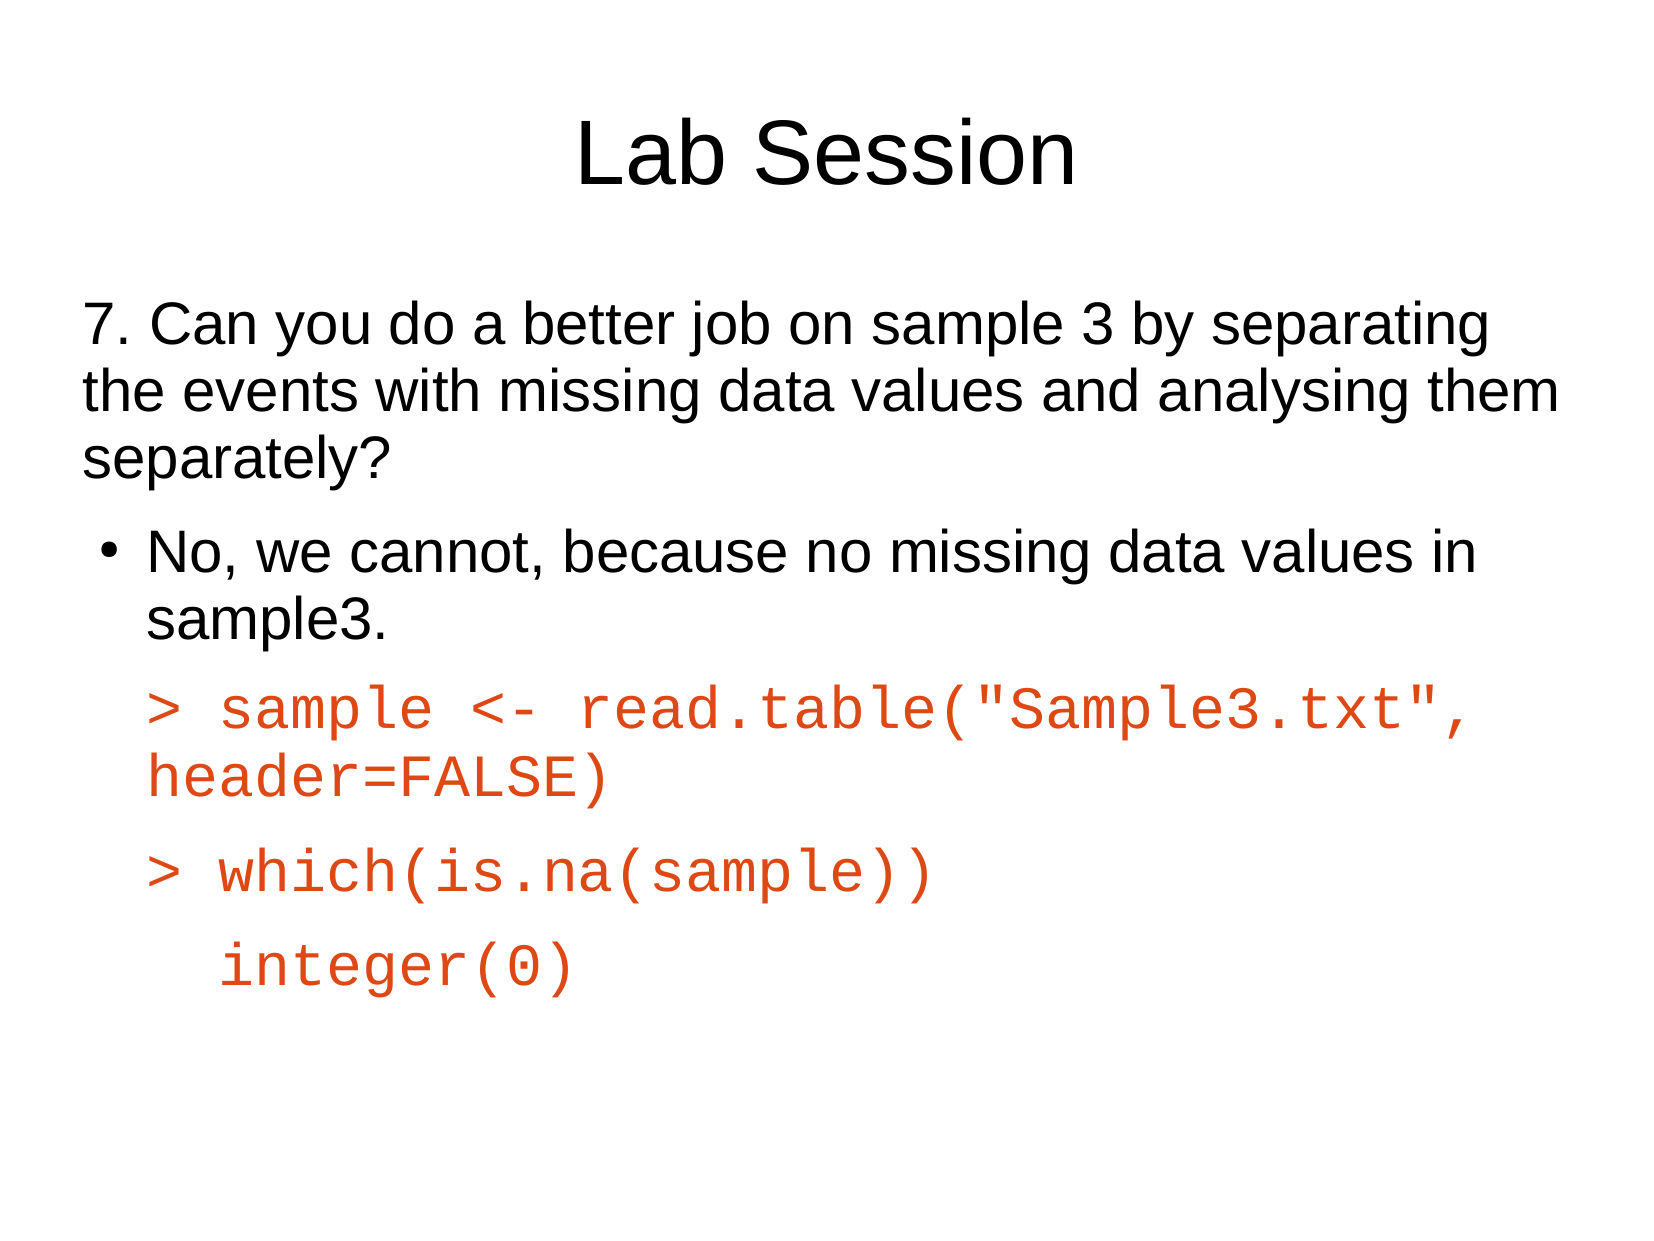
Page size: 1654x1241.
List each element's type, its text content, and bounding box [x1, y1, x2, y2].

title Lab Session [82, 49, 1571, 257]
list 7. Can you do a better job on sample 3 by separating the events with missing data values and analysing them separately? No, we cannot, because no missing data values in sample3. > sample <- read.table("Sample3.txt", header=FALSE) > which(is.na(sample)) integer(0) [82, 290, 1571, 1010]
